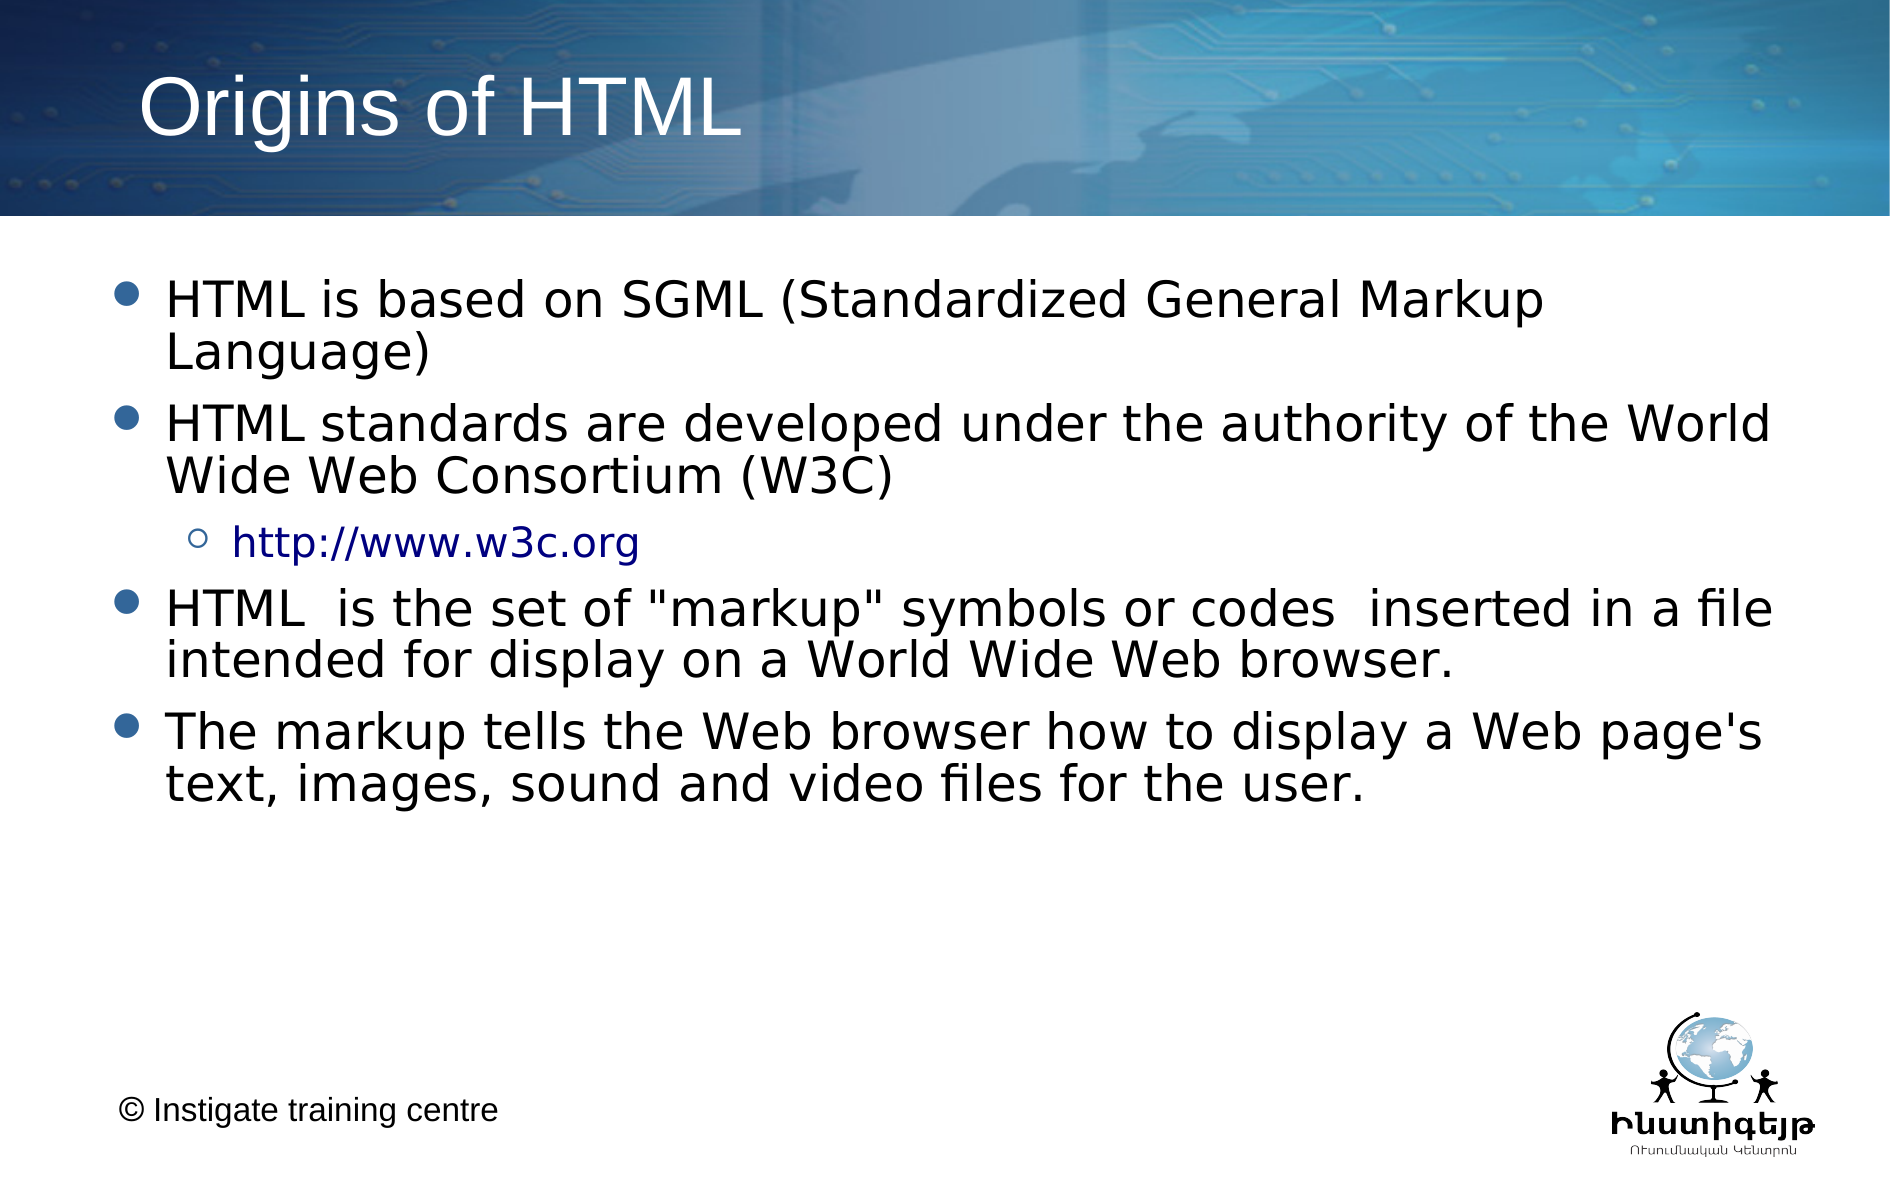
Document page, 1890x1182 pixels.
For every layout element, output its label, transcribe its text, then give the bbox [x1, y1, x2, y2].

picture [0, 0, 1890, 216]
list HTML is based on SGML (Standardized General Markup Language) HTML standards are developed under the authority of the World Wide Web Consortium (W3C) http://www.w3c.org HTML is the set of "markup" symbols or codes inserted in a file intended for display on a World Wide Web browser. The markup tells the Web browser how to display a Web page's text, images, sound and video files for the user. [110, 276, 1801, 296]
picture [1612, 1012, 1815, 1157]
